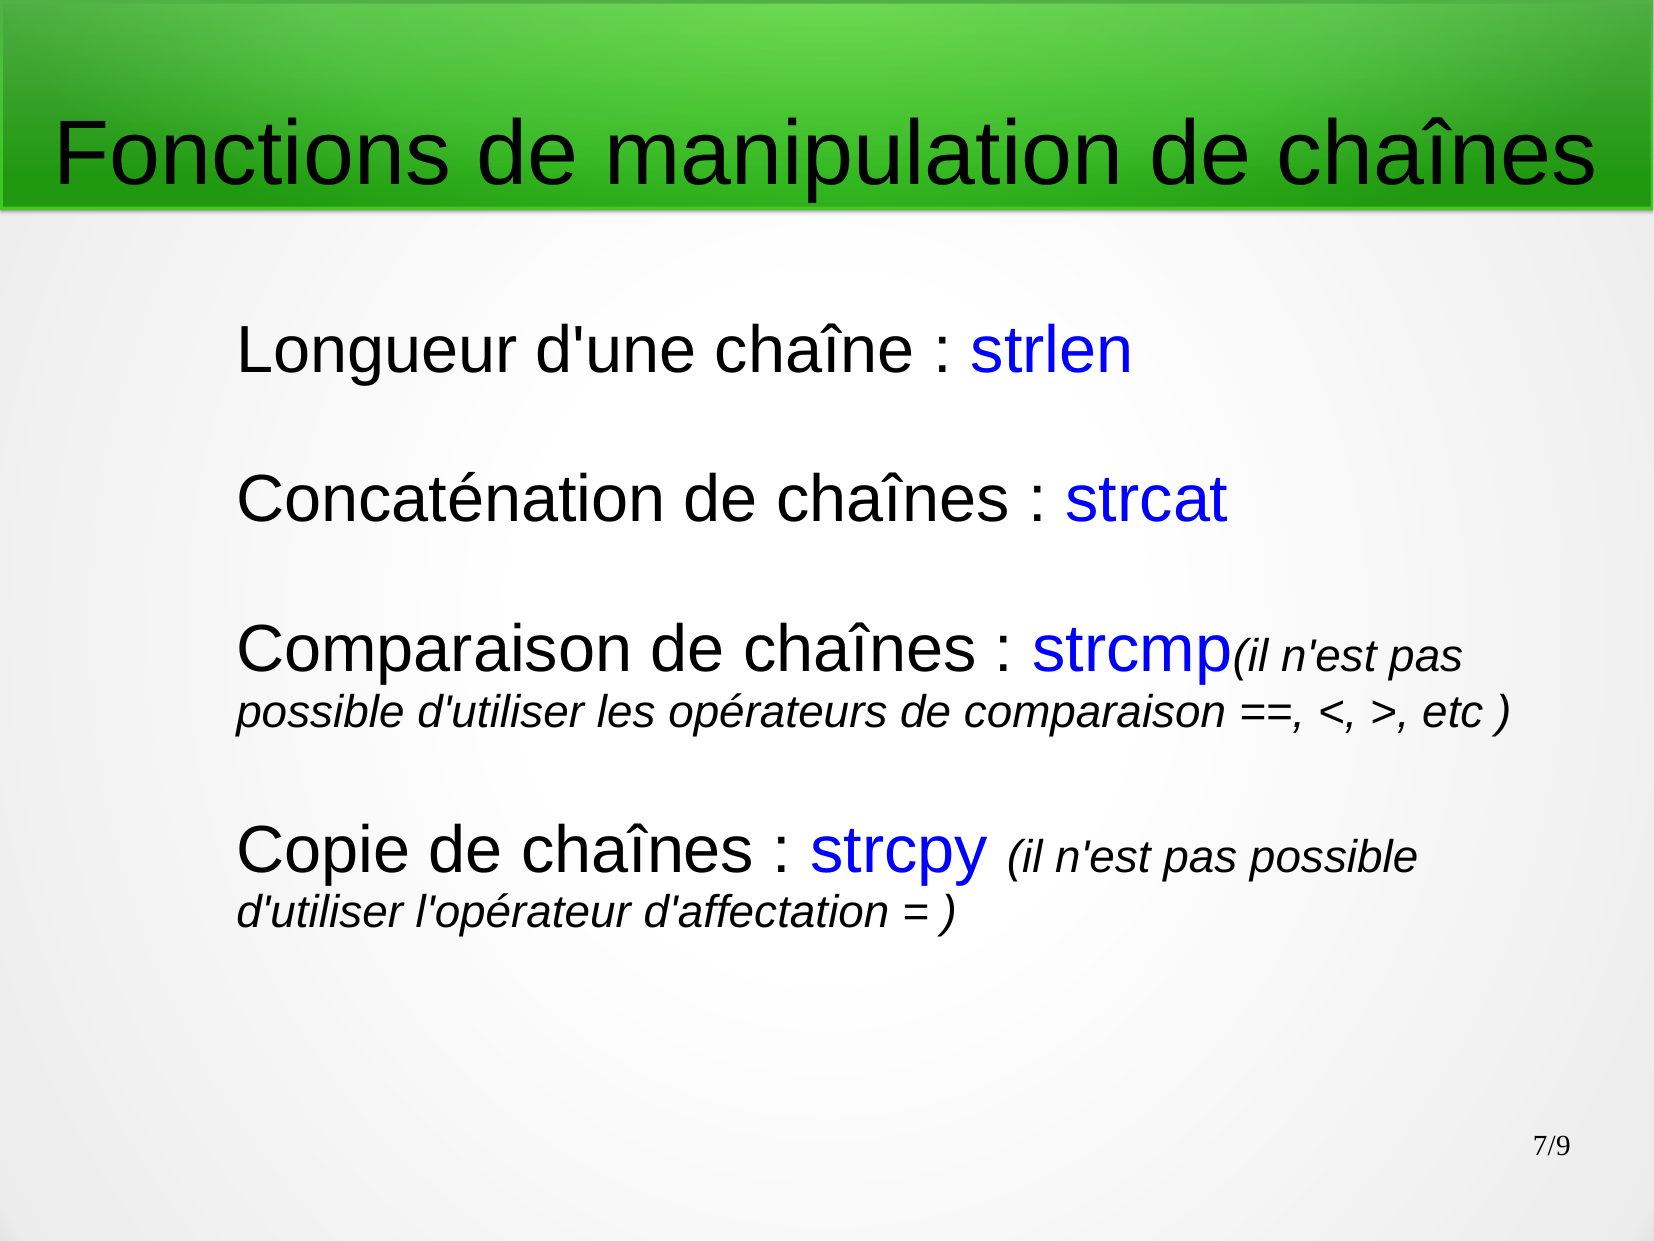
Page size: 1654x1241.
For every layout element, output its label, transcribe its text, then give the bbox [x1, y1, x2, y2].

title Fonctions de manipulation de chaînes [0, 56, 1654, 250]
subtitle Longueur d'une chaîne : strlen Concaténation de chaînes : strcat Comparaison de chaînes : strcmp(il n'est pas possible d'utiliser les opérateurs de comparaison ==, <, >, etc ) Copie de chaînes : strcpy (il n'est pas possible d'utiliser l'opérateur d'affectation = ) [236, 311, 1571, 1088]
